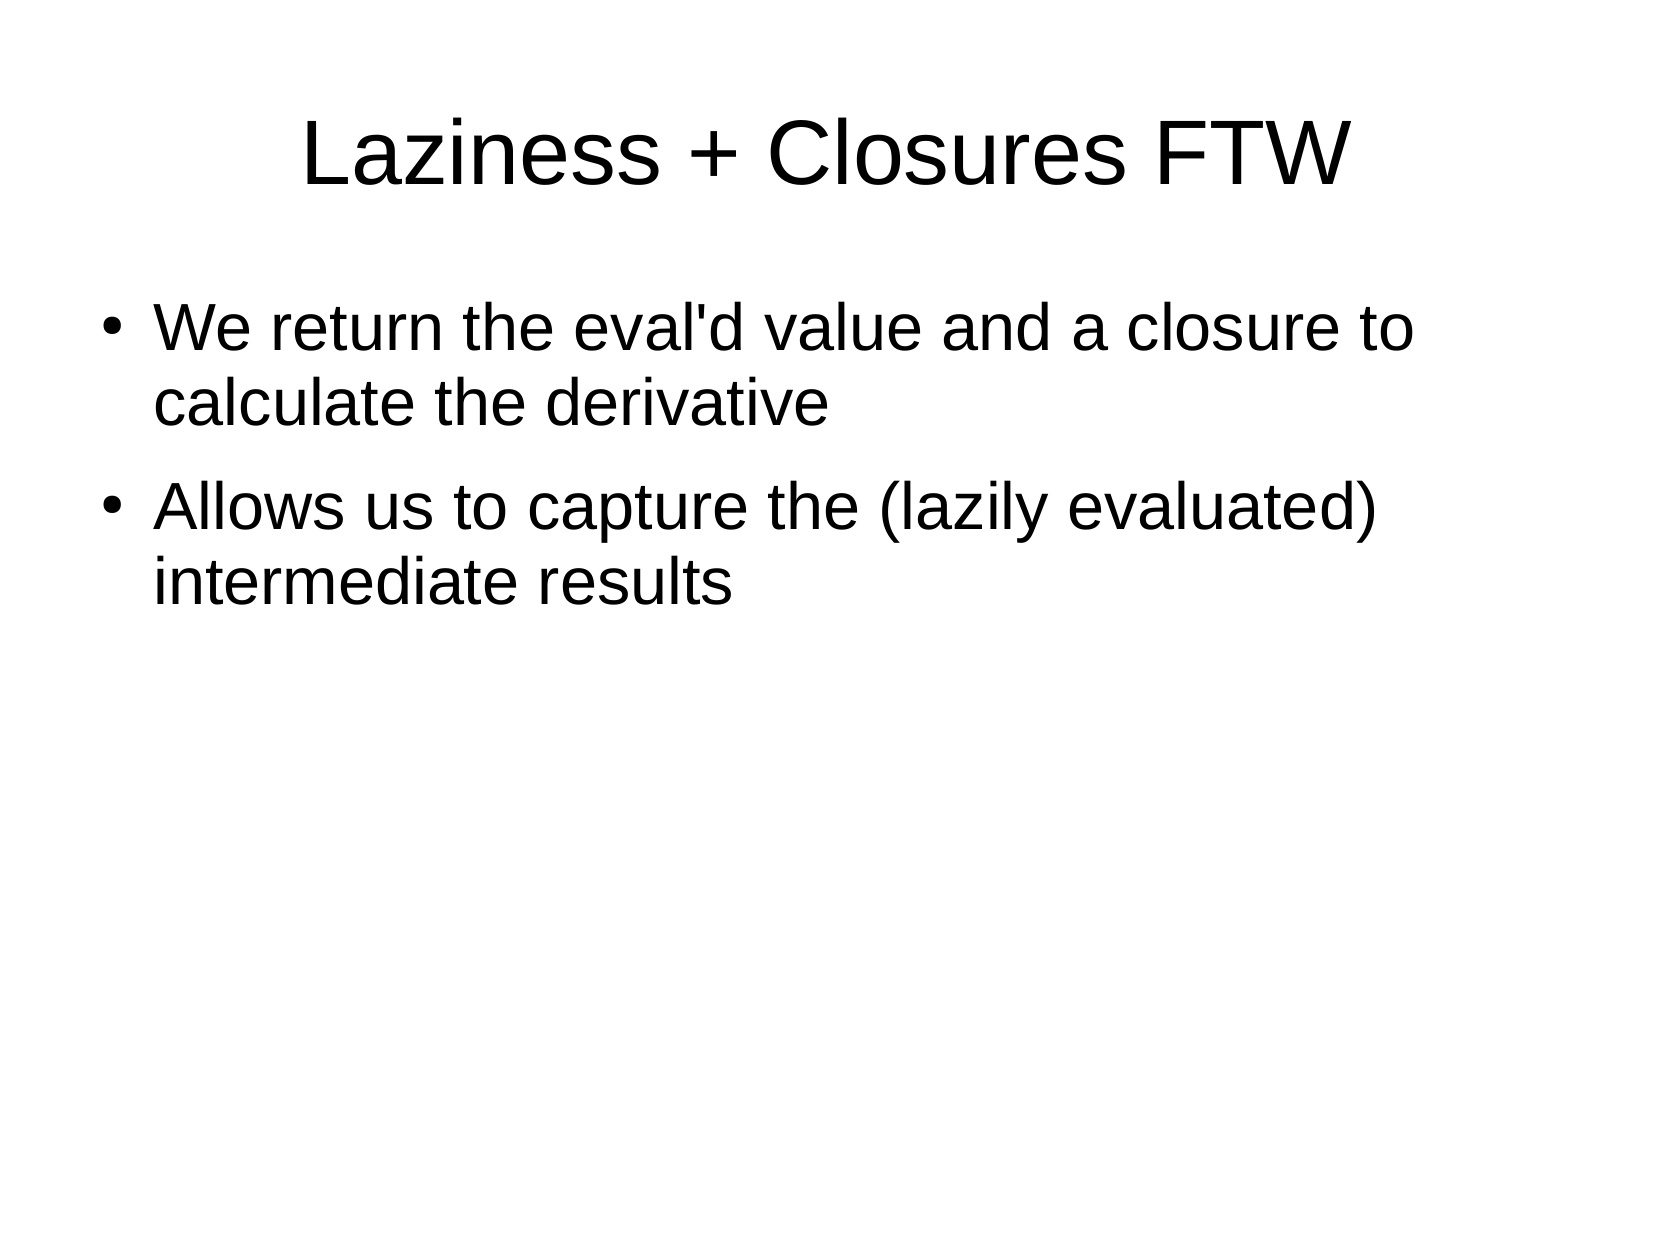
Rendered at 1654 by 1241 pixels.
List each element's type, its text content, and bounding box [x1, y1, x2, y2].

list We return the eval'd value and a closure to calculate the derivative Allows us to capture the (lazily evaluated) intermediate results [82, 290, 1571, 1010]
title Laziness + Closures FTW [82, 49, 1571, 257]
